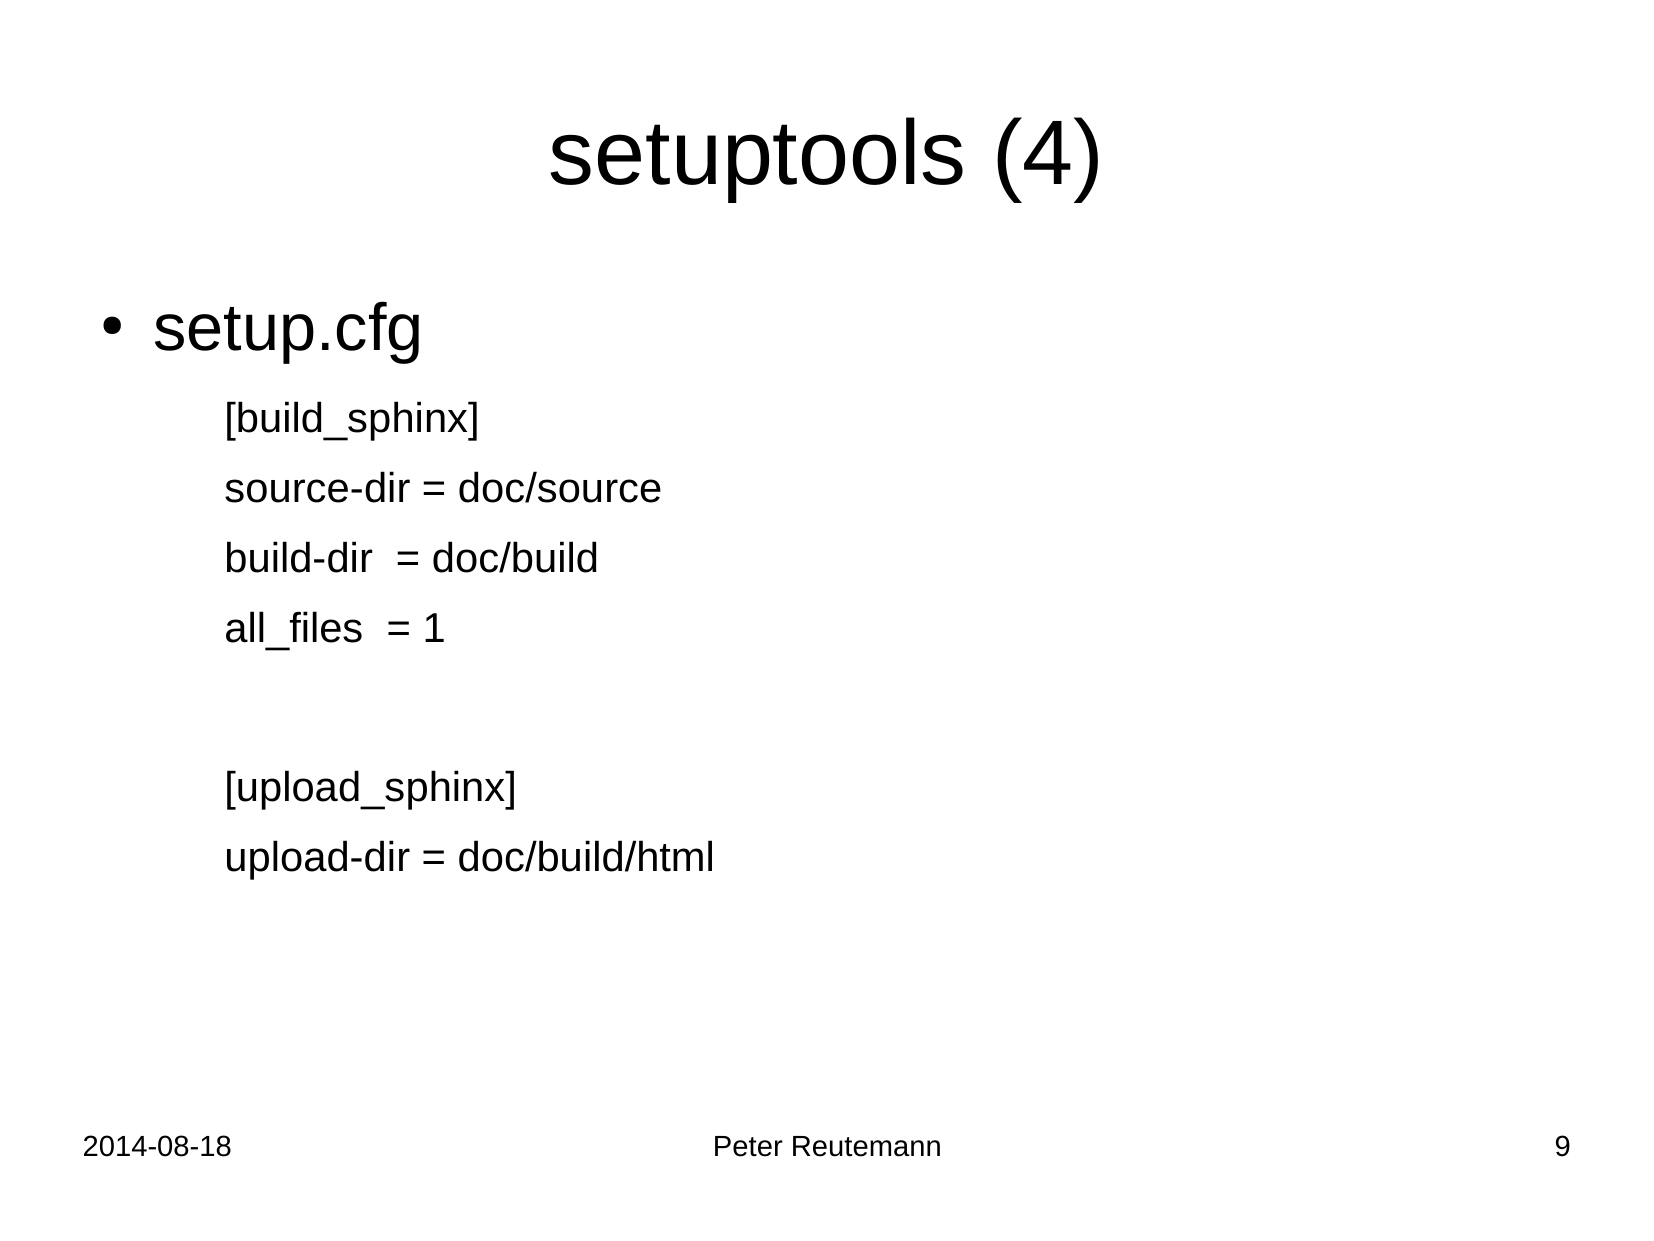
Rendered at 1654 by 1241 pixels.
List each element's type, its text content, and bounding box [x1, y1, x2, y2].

list setup.cfg [build_sphinx] source-dir = doc/source build-dir = doc/build all_files = 1 [upload_sphinx] upload-dir = doc/build/html [82, 290, 1538, 1010]
title setuptools (4) [82, 49, 1571, 257]
